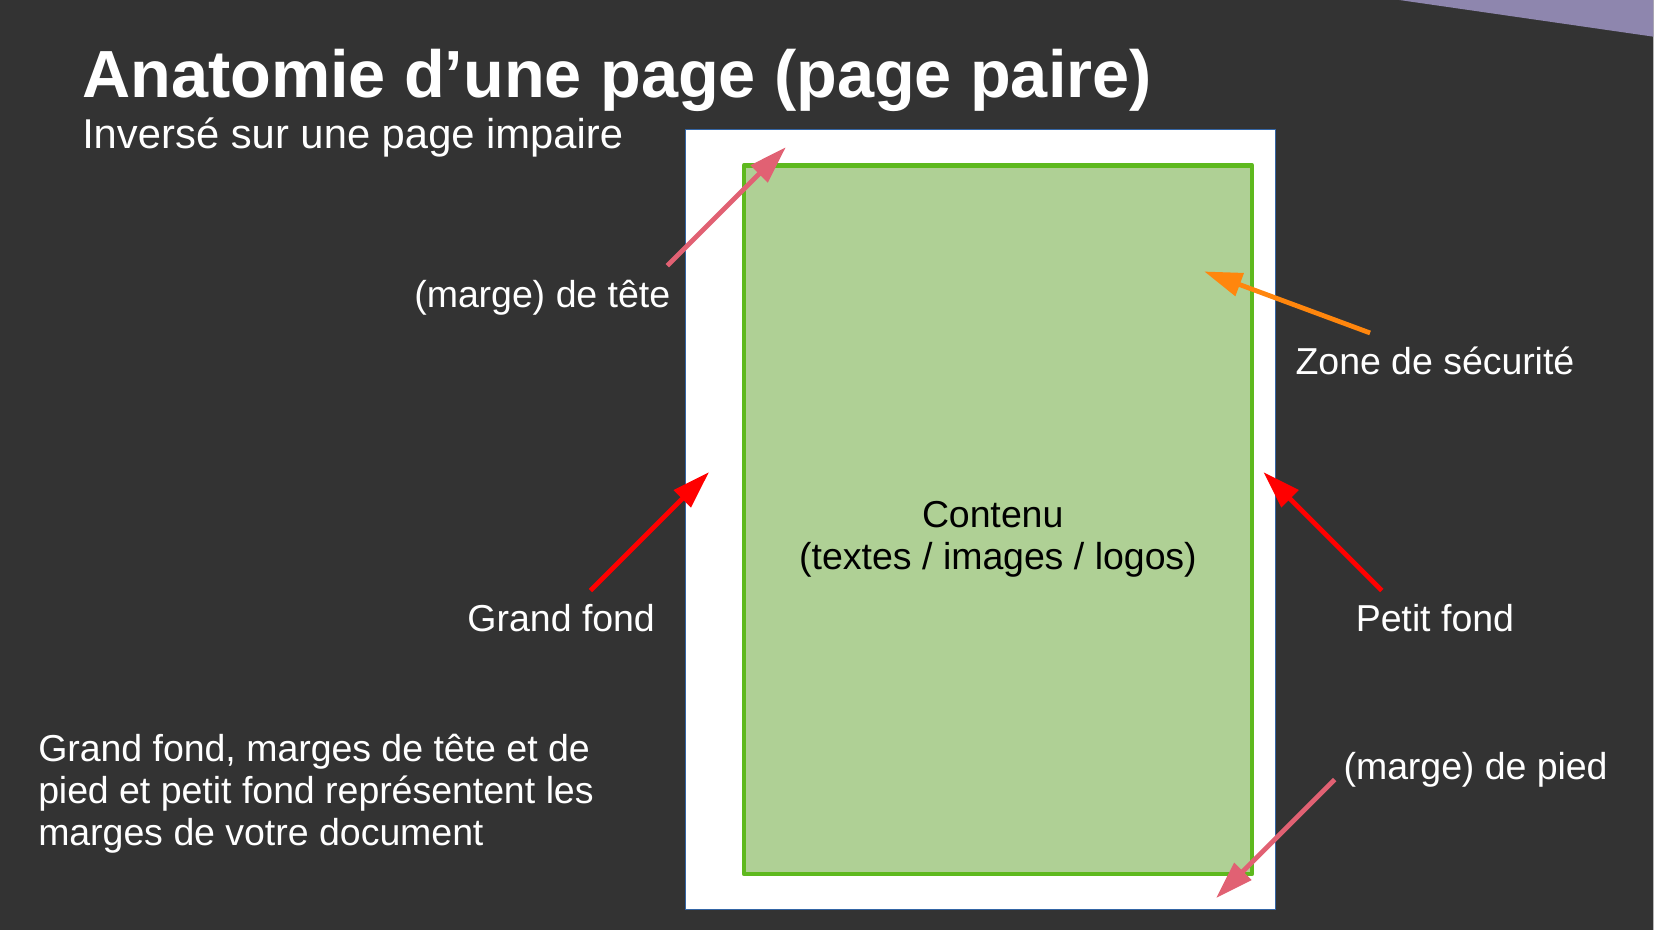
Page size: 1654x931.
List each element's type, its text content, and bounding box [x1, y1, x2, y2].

text_box Contenu (textes / images / logos) [767, 486, 1229, 586]
text_box Grand fond [401, 590, 721, 648]
text_box [685, 129, 1276, 910]
text_box (marge) de pied [1328, 738, 1648, 796]
text_box Petit fond [1275, 590, 1595, 648]
title Inversé sur une page impaire [82, 110, 650, 195]
text_box [1399, 0, 1654, 37]
text_box Zone de sécurité [1275, 332, 1595, 390]
title Anatomie d’une page (page paire) [82, 37, 1571, 122]
text_box (marge) de tête [366, 265, 686, 323]
text_box Grand fond, marges de tête et de pied et petit fond représentent les marges de votre document [23, 720, 614, 863]
